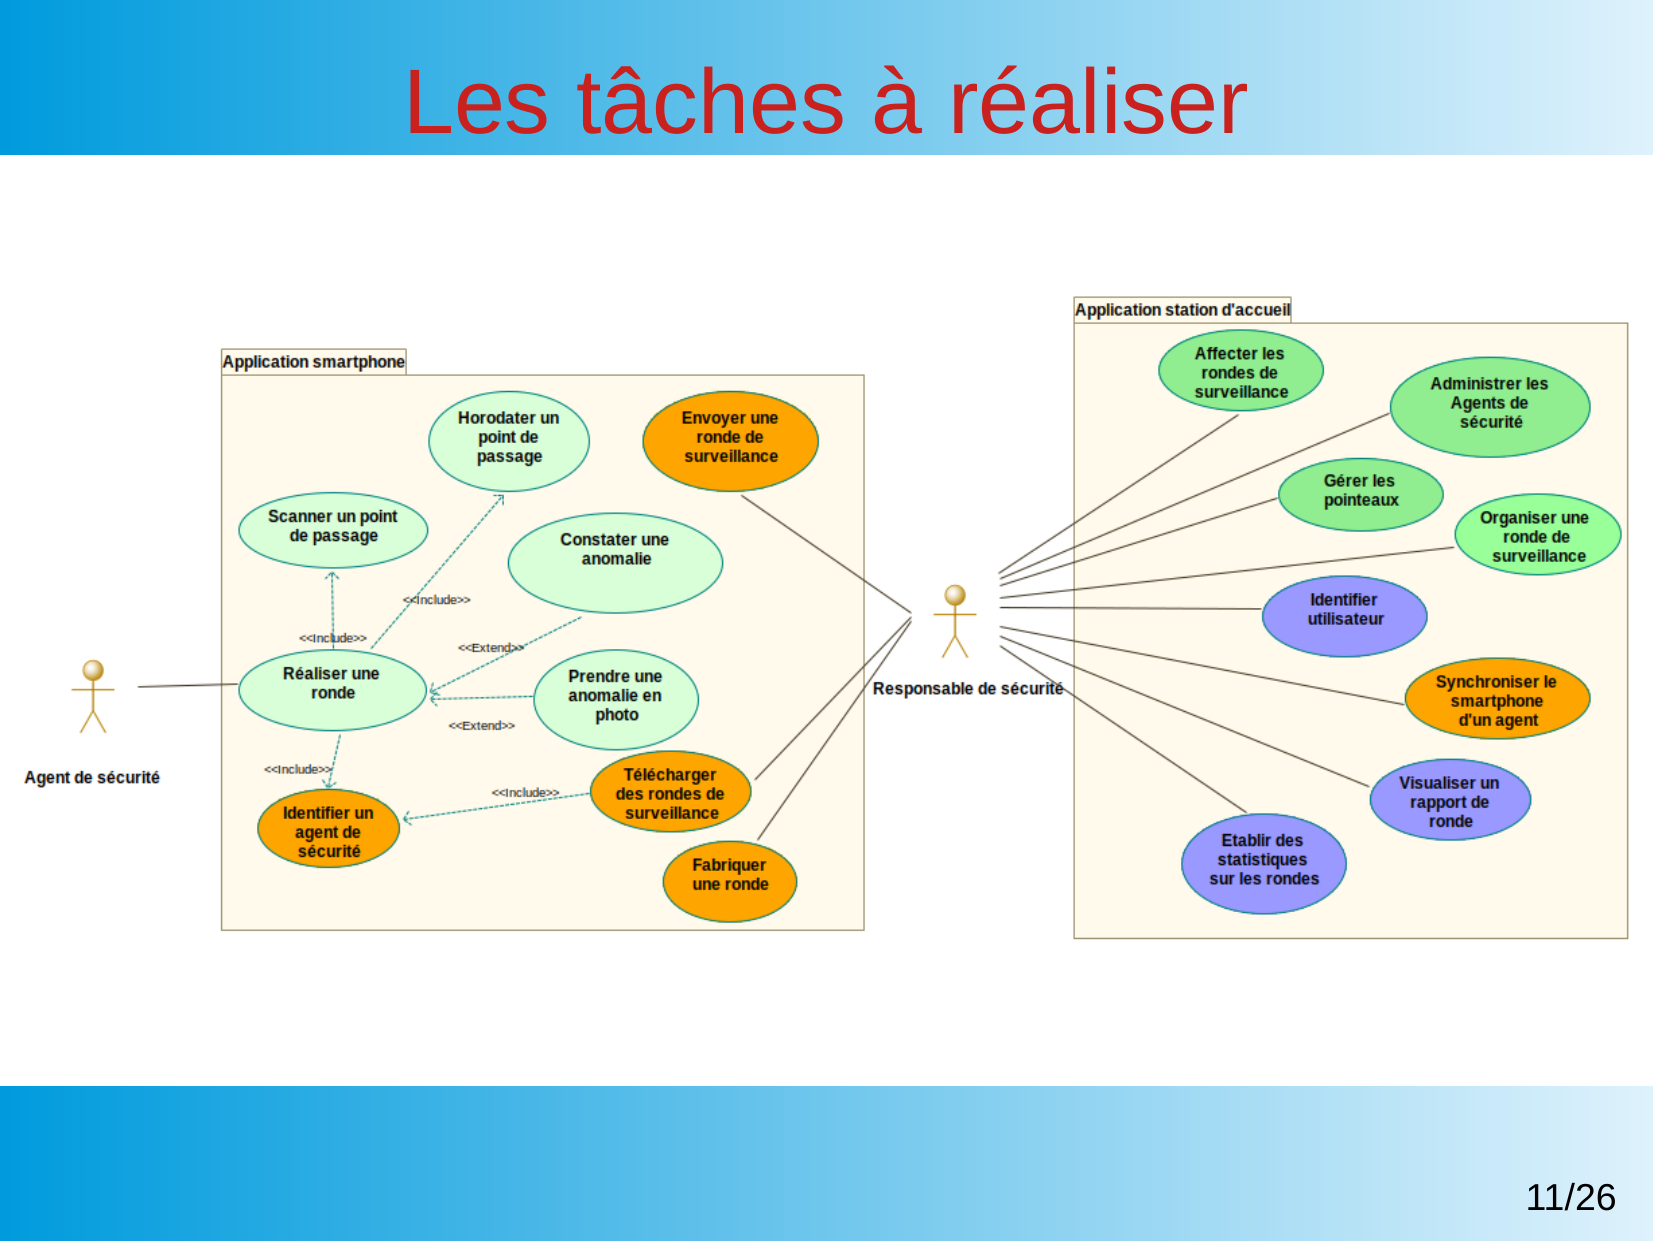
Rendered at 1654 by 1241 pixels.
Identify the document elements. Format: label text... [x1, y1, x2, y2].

text_box <numéro>/26 [1511, 1169, 1654, 1240]
title Les tâches à réaliser [82, 49, 1571, 155]
picture [11, 283, 1642, 953]
